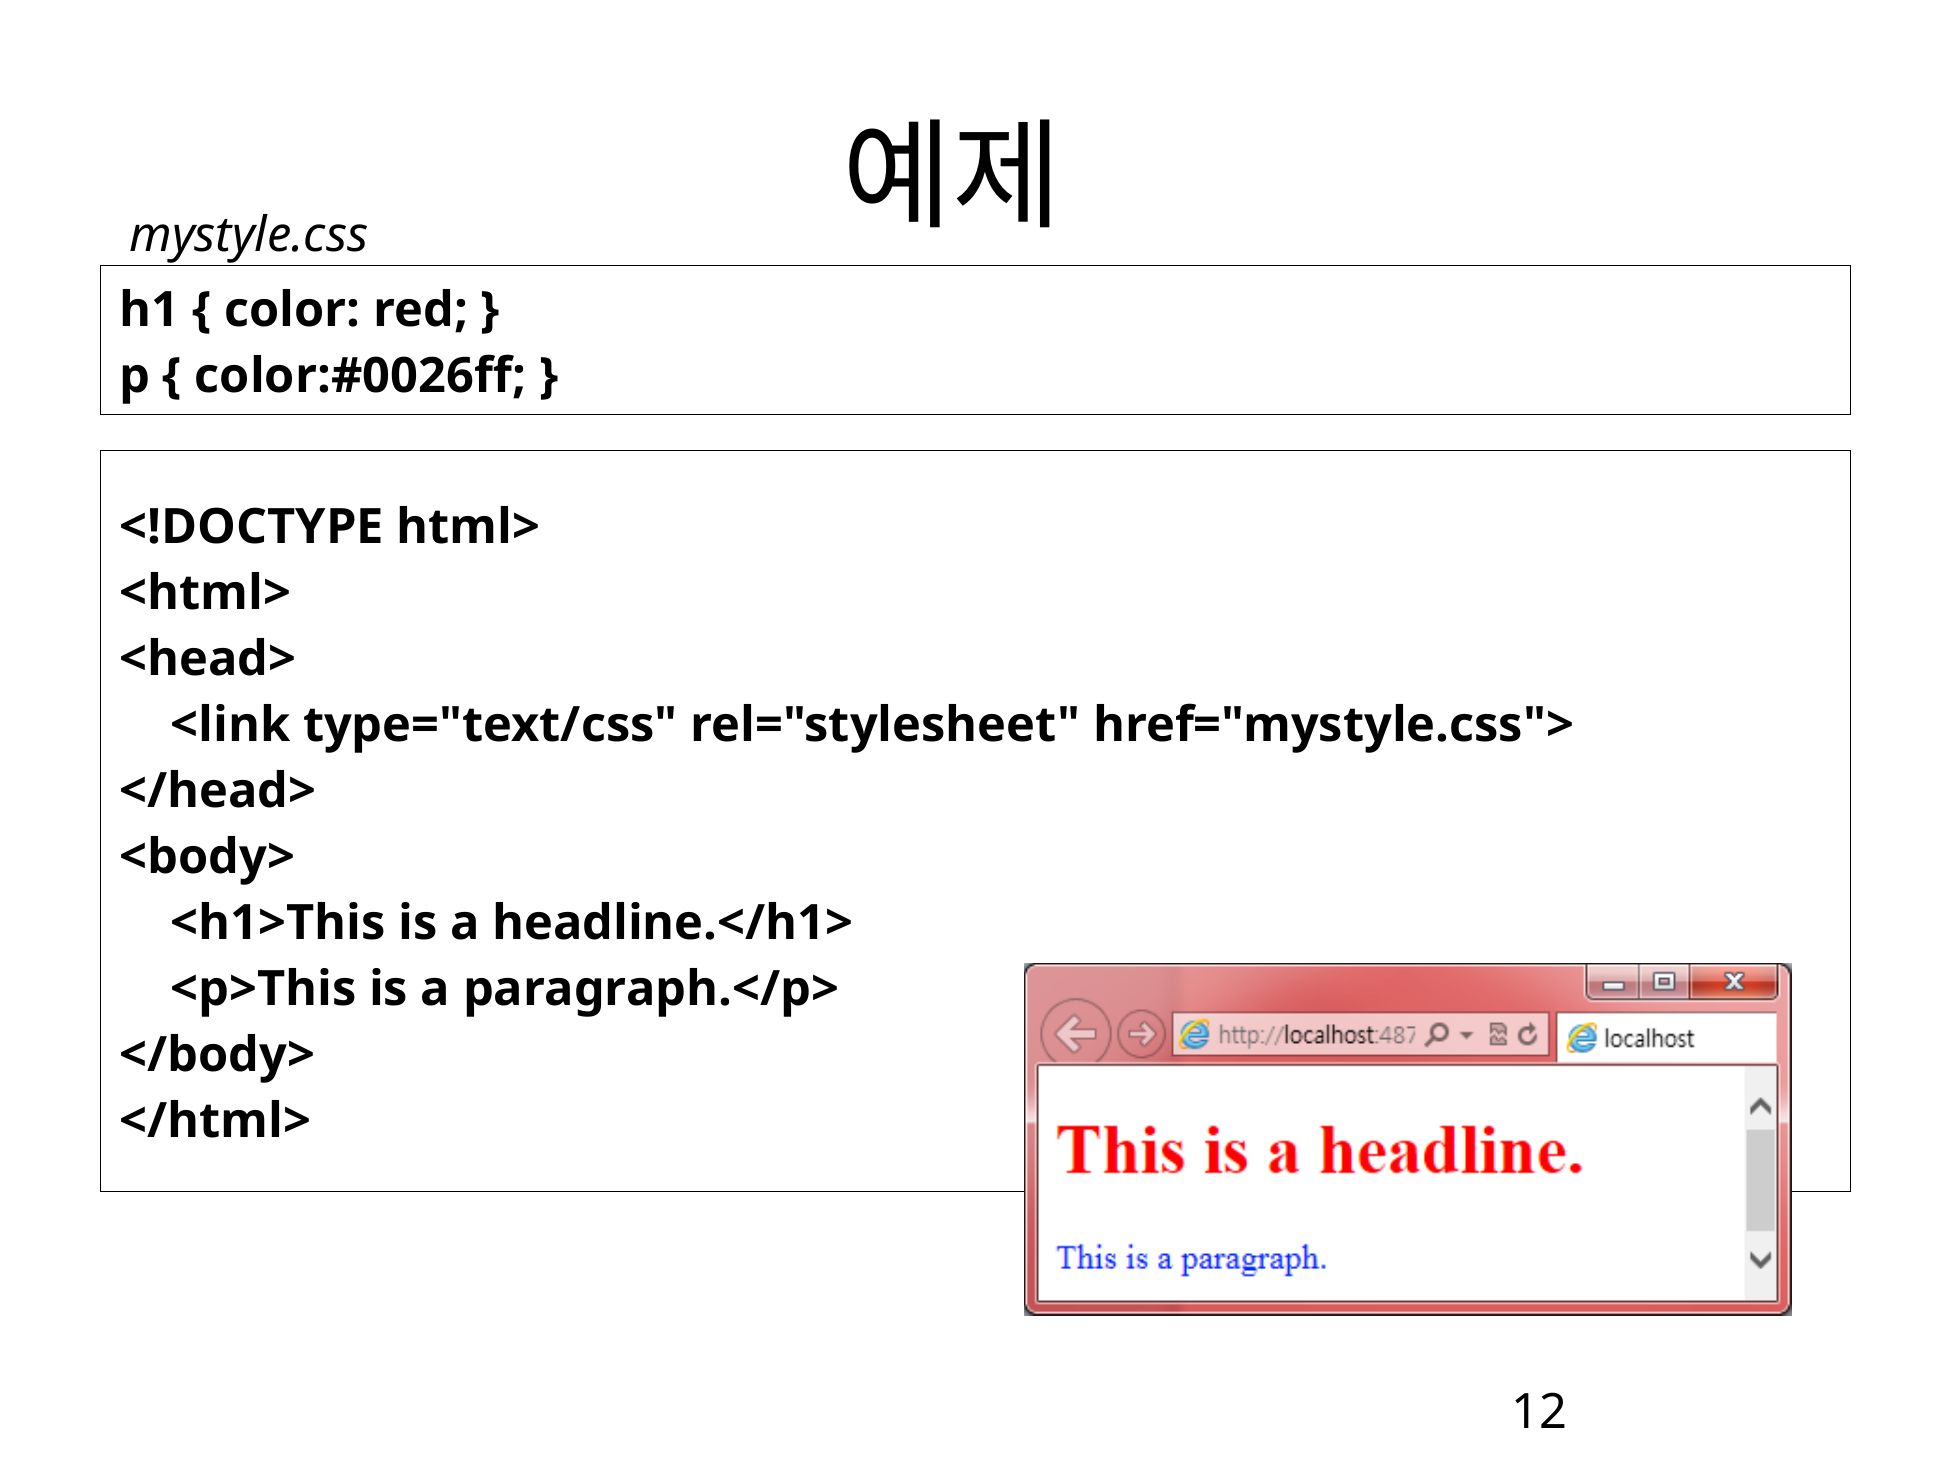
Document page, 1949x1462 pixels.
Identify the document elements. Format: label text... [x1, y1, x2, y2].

text_box <!DOCTYPE html> <html> <head> <link type="text/css" rel="stylesheet" href="mystyle.css"> </head> <body> <h1>This is a headline.</h1> <p>This is a paragraph.</p> </body> </html> [100, 450, 1851, 1192]
title 예제 [156, 92, 1749, 255]
picture [1024, 963, 1792, 1316]
text_box h1 { color: red; } p { color:#0026ff; } [100, 265, 1851, 415]
text_box mystyle.css [114, 194, 383, 269]
slide_number <숫자> [1496, 1372, 1899, 1462]
